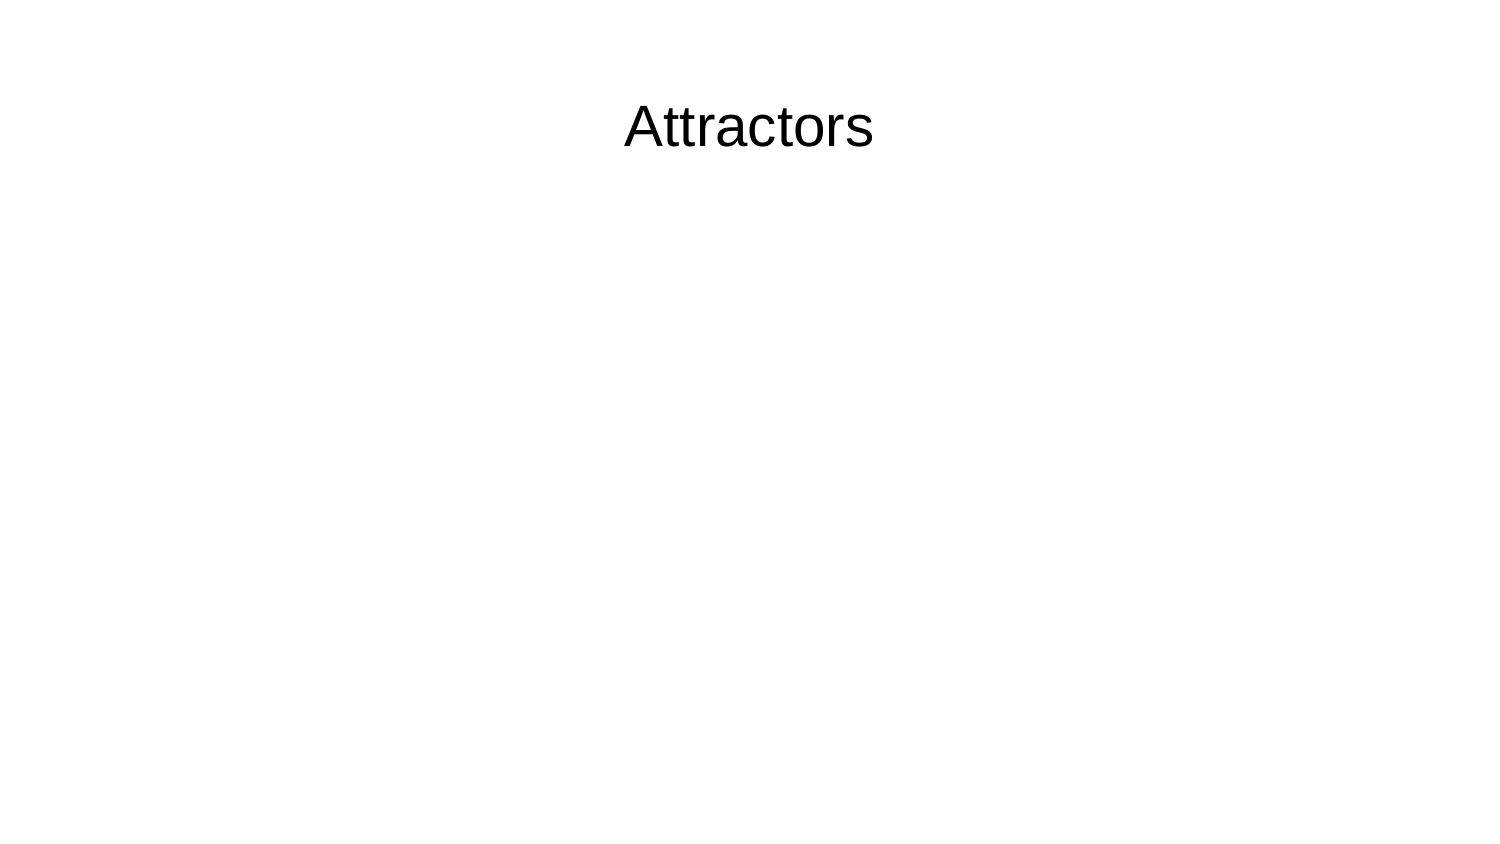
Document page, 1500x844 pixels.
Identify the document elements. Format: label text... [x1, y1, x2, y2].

title Attractors [51, 72, 1449, 167]
